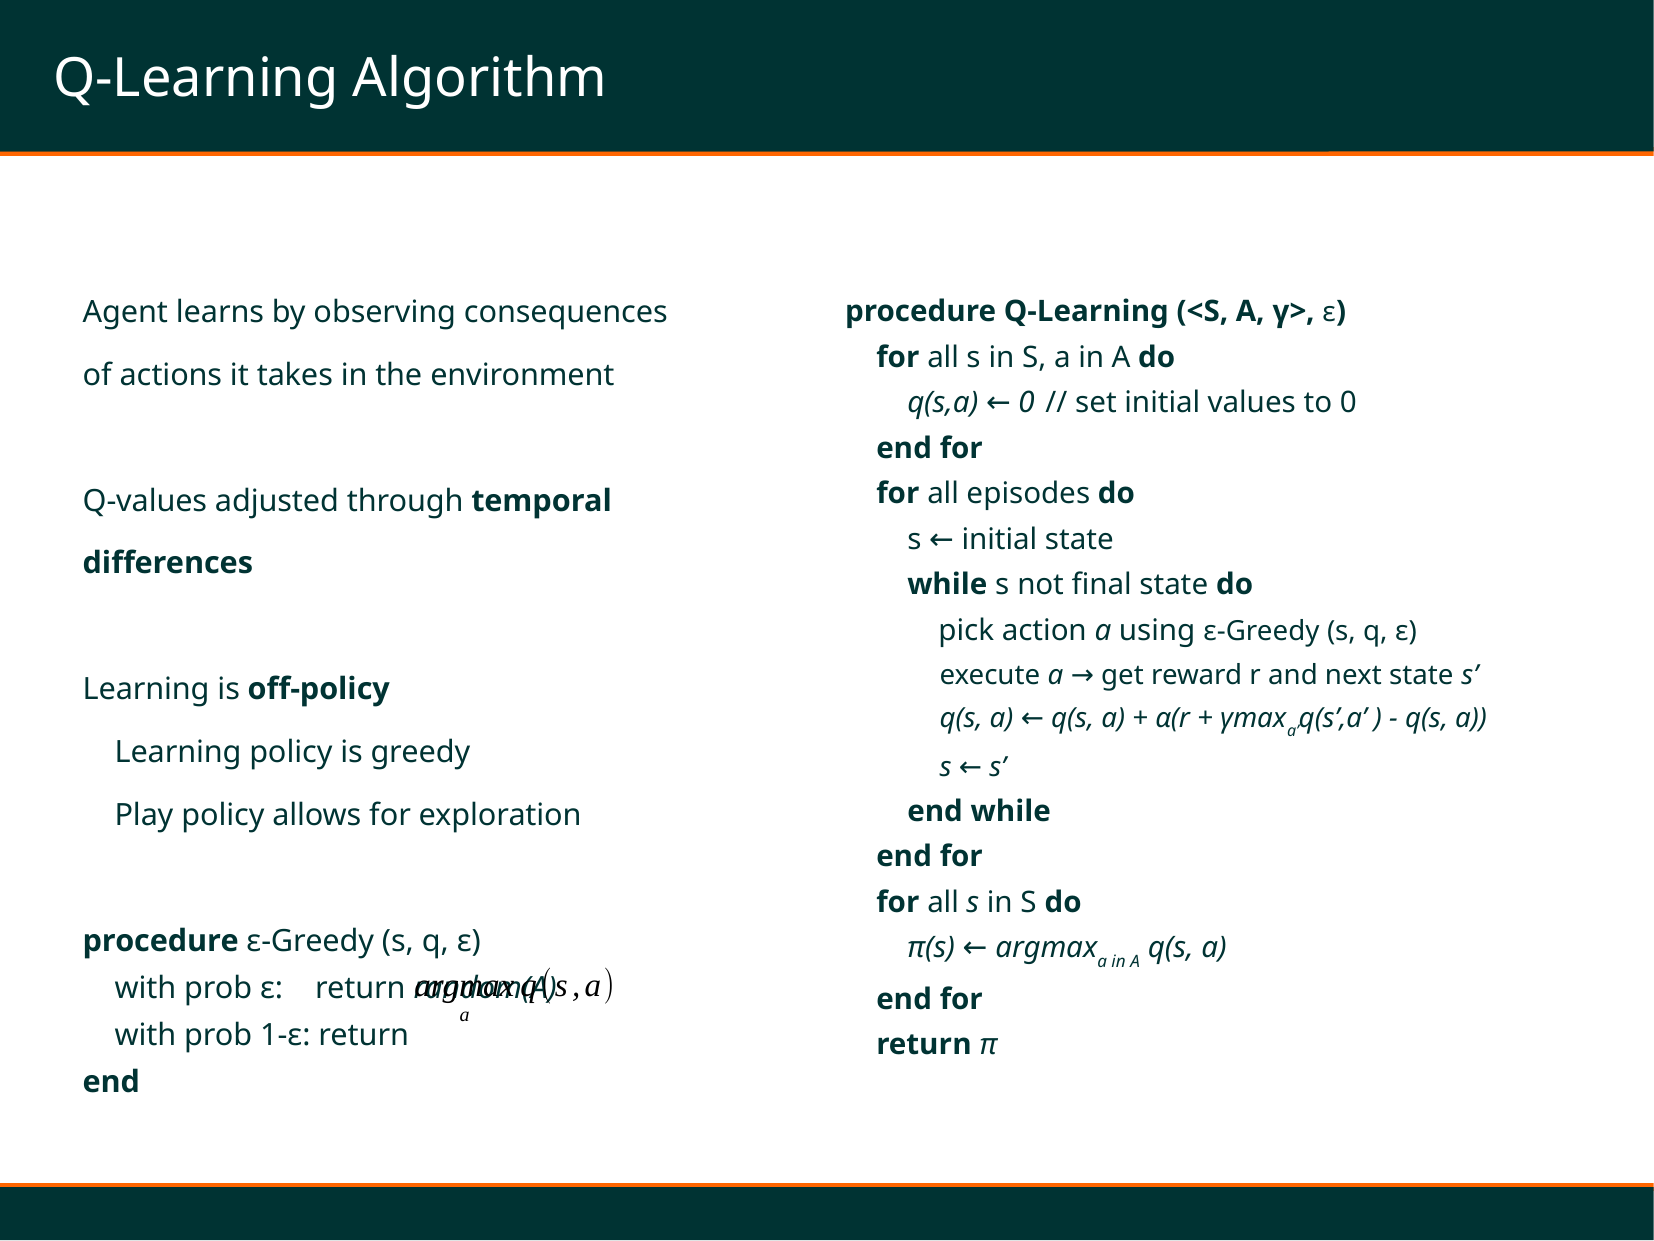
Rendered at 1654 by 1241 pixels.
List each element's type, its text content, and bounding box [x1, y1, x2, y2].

list procedure Q-Learning (<S, A, γ>, ε) for all s in S, a in A do q(s,a) ← 0 // set initial values to 0 end for for all episodes do s ← initial state while s not final state do pick action a using ε-Greedy (s, q, ε) execute a → get reward r and next state s’ q(s, a) ← q(s, a) + α(r + γmaxa’q(s’,a’ ) - q(s, a)) s ← s’ end while end for for all s in S do π(s) ← argmaxa in A q(s, a) end for return π [845, 290, 1606, 1111]
chart [408, 967, 620, 1027]
list Agent learns by observing consequences of actions it takes in the environment Q-values adjusted through temporal differences Learning is off-policy Learning policy is greedy Play policy allows for exploration procedure ε-Greedy (s, q, ε) with prob ε: return random(A) with prob 1-ε: return end [82, 290, 809, 1111]
title Q-Learning Algorithm [0, 0, 1329, 152]
